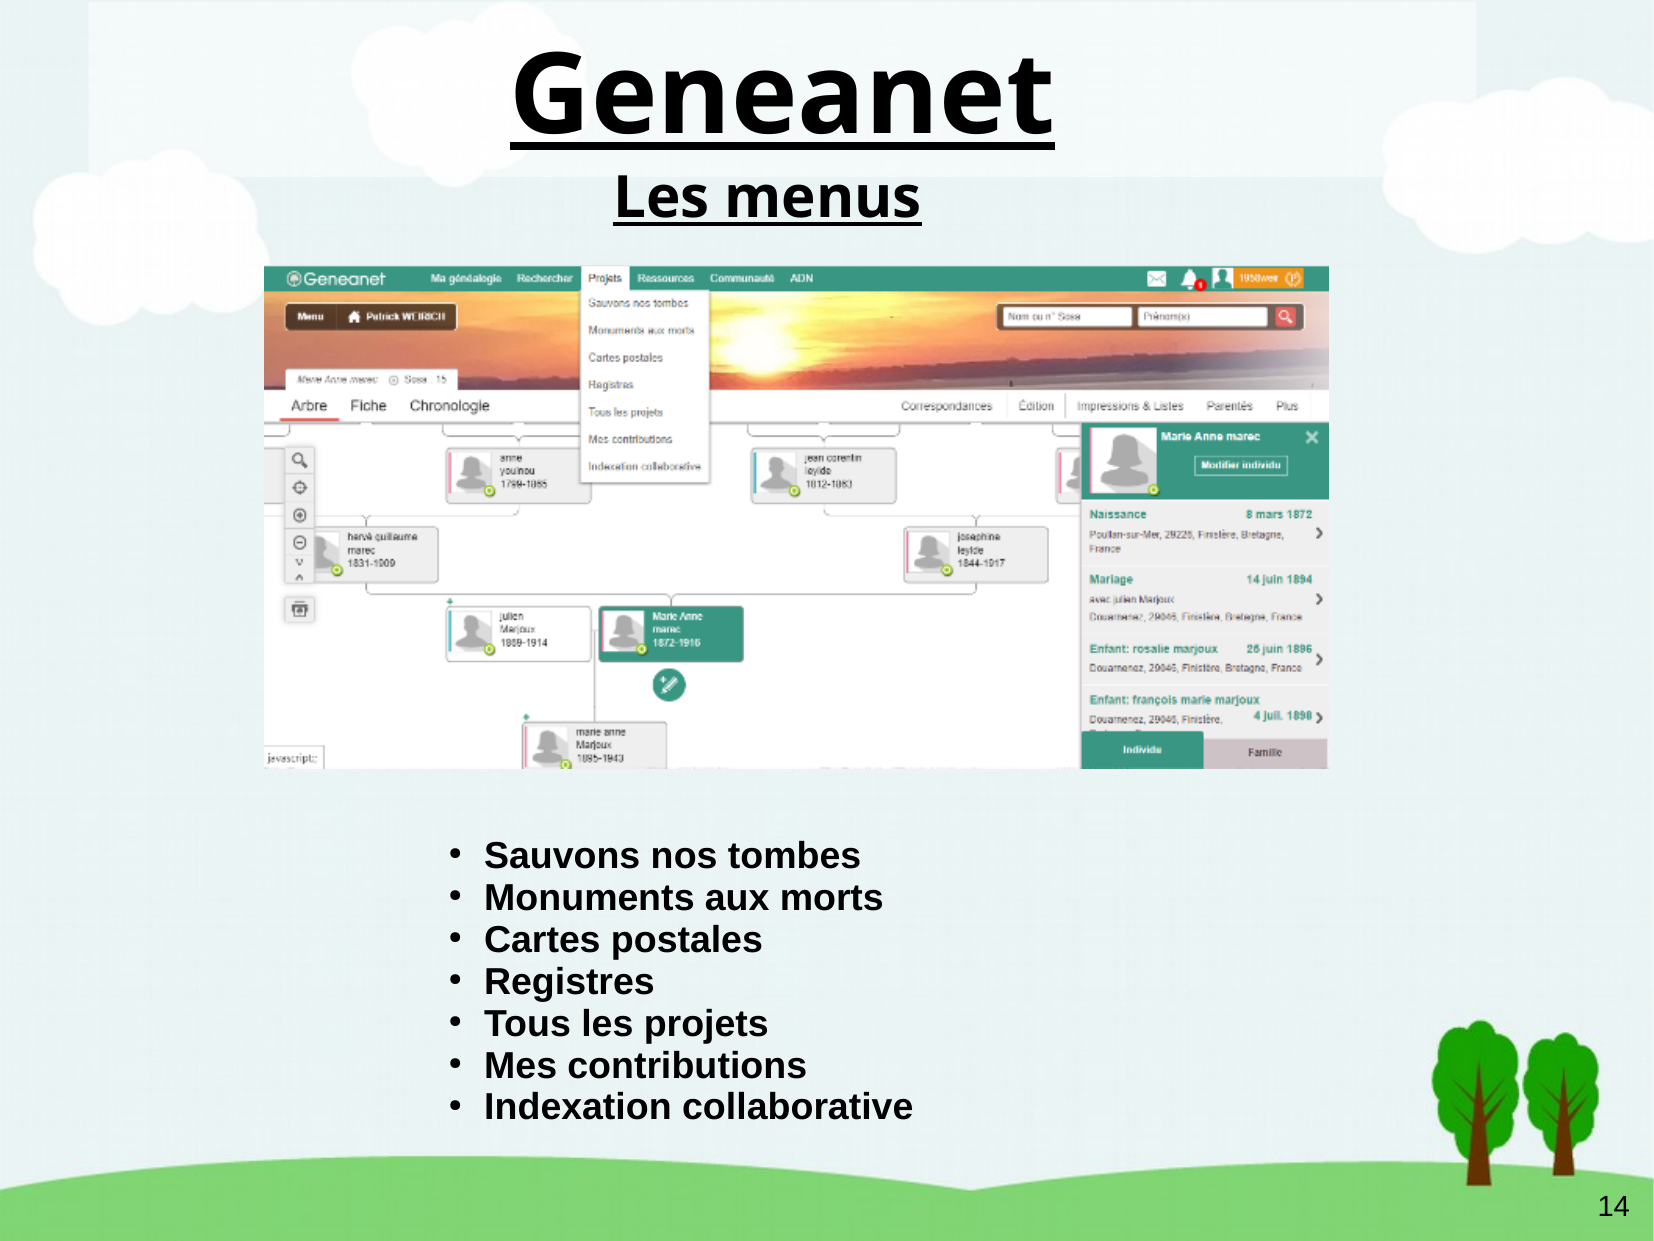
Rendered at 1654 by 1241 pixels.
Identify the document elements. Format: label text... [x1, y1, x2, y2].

picture [0, 0, 1654, 1241]
title Geneanet [88, 2, 1477, 147]
text_box Les menus [0, 147, 1536, 296]
text_box Sauvons nos tombes Monuments aux morts Cartes postales Registres Tous les projets Mes contributions Indexation collaborative [433, 826, 1004, 1241]
